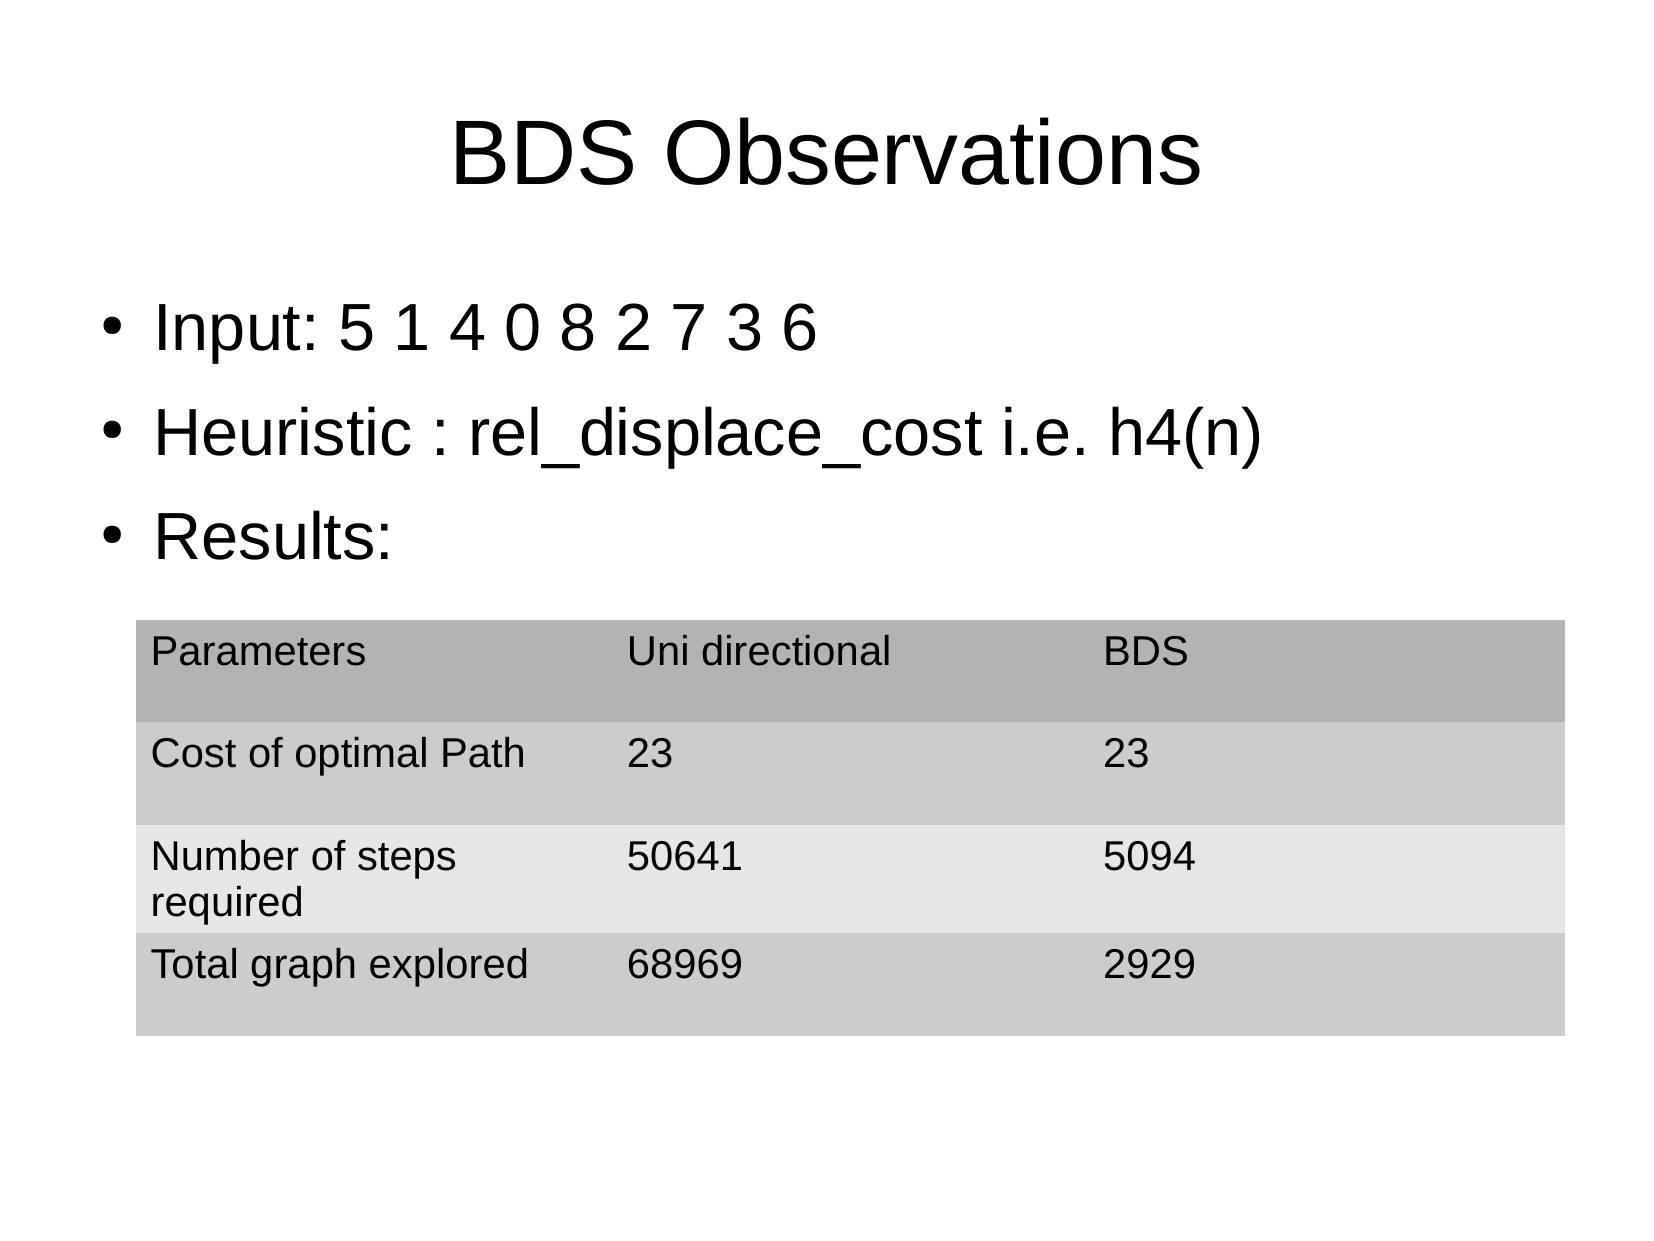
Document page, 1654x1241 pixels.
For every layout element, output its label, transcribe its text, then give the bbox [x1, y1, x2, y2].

table_cell Number of steps required [136, 825, 612, 933]
table_cell Total graph explored [136, 933, 612, 1036]
table_cell 5094 [1088, 825, 1565, 933]
table_header Uni directional [612, 620, 1088, 722]
table_header BDS [1088, 620, 1565, 722]
table_cell 68969 [612, 933, 1088, 1036]
table_cell 2929 [1088, 933, 1565, 1036]
table_header Parameters [136, 620, 612, 722]
table_cell 23 [1088, 722, 1565, 825]
list Input: 5 1 4 0 8 2 7 3 6 Heuristic : rel_displace_cost i.e. h4(n) Results: [82, 290, 1538, 1010]
title BDS Observations [82, 49, 1571, 257]
table_cell Cost of optimal Path [136, 722, 612, 825]
table_cell 50641 [612, 825, 1088, 933]
table_cell 23 [612, 722, 1088, 825]
